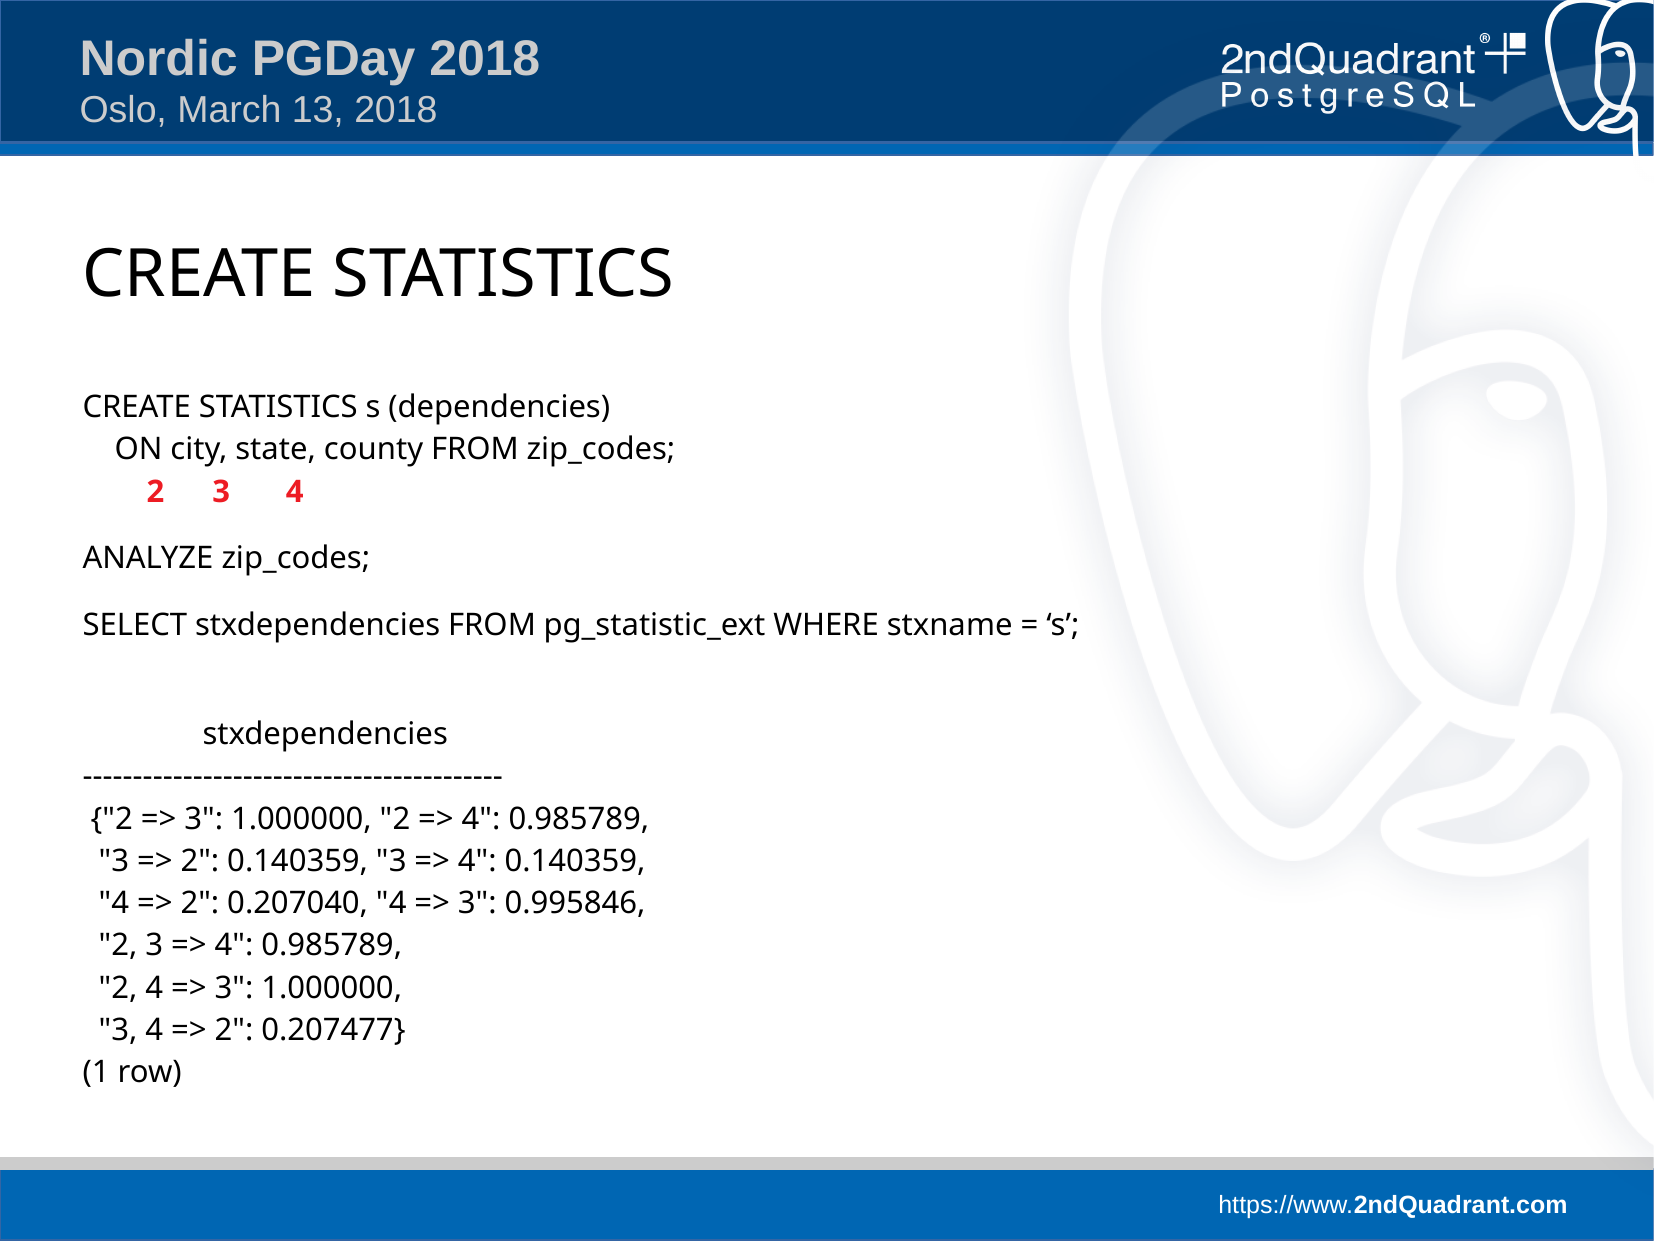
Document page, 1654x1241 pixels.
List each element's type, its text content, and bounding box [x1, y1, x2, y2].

title CREATE STATISTICS [82, 167, 1571, 375]
picture [632, 0, 1654, 1241]
list CREATE STATISTICS s (dependencies) ON city, state, county FROM zip_codes; 2 3 4 ANALYZE zip_codes; SELECT stxdependencies FROM pg_statistic_ext WHERE stxname = ‘s’; stxdependencies ------------------------------------------ {"2 => 3": 1.000000, "2 => 4": 0.985789, "3 => 2": 0.140359, "3 => 4": 0.140359, "4 => 2": 0.207040, "4 => 3": 0.995846, "2, 3 => 4": 0.985789, "2, 4 => 3": 1.000000, "3, 4 => 2": 0.207477} (1 row) [82, 384, 1571, 1104]
